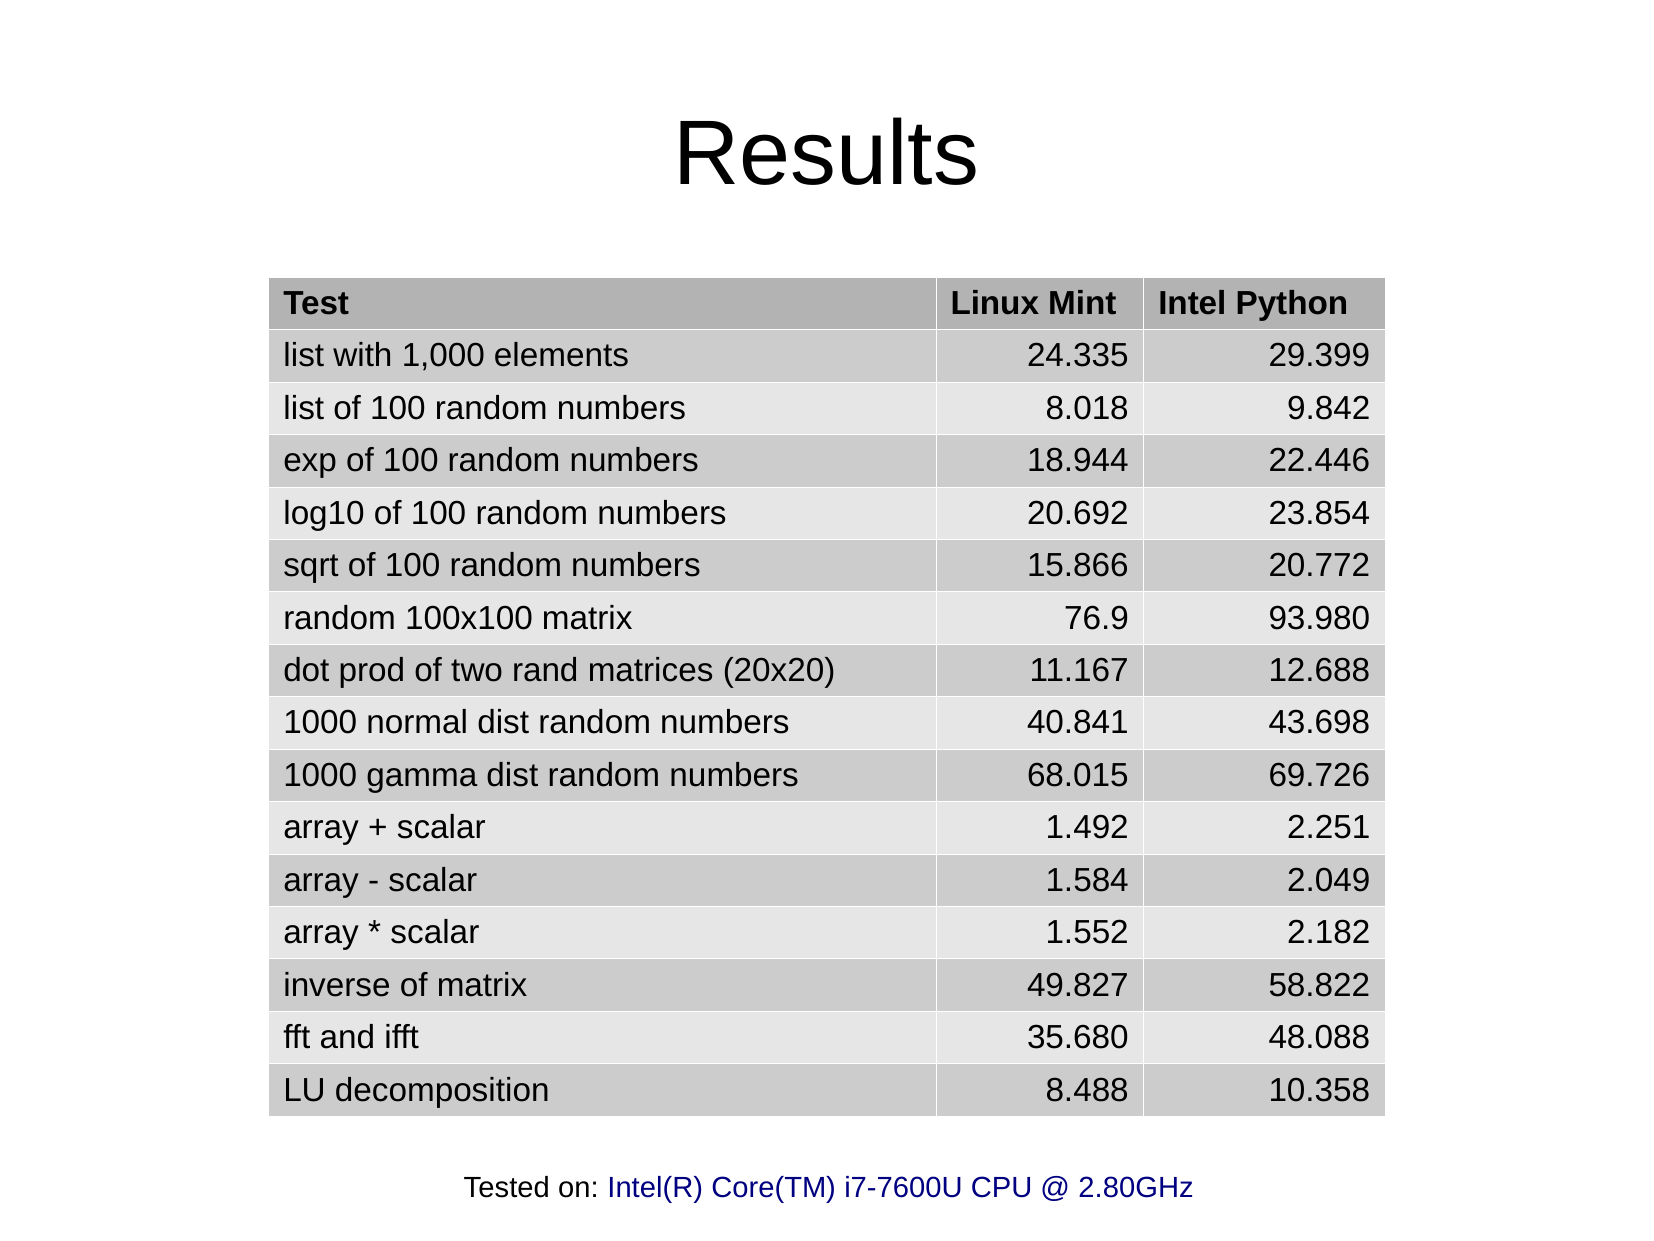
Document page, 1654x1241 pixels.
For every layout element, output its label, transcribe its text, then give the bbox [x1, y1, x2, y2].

table_cell 2.049 [1144, 855, 1385, 906]
table_cell 68.015 [937, 750, 1143, 801]
table_cell 49.827 [937, 959, 1143, 1011]
table_cell 29.399 [1144, 330, 1385, 382]
table_cell 93.980 [1144, 592, 1385, 644]
table_cell 76.9 [937, 592, 1143, 644]
table_cell array - scalar [269, 855, 936, 906]
table_cell 12.688 [1144, 645, 1385, 696]
table_cell 2.251 [1144, 802, 1385, 854]
table_header Test [269, 278, 936, 329]
table_cell 1000 normal dist random numbers [269, 697, 936, 749]
table_header Linux Mint [937, 278, 1143, 329]
text_box Tested on: Intel(R) Core(TM) i7-7600U CPU @ 2.80GHz [448, 1163, 1205, 1211]
table_cell 22.446 [1144, 435, 1385, 487]
table_cell 35.680 [937, 1012, 1143, 1063]
table_cell list with 1,000 elements [269, 330, 936, 382]
table_cell random 100x100 matrix [269, 592, 936, 644]
table_cell 69.726 [1144, 750, 1385, 801]
table_cell 1.552 [937, 907, 1143, 958]
table_cell 11.167 [937, 645, 1143, 696]
title Results [82, 49, 1571, 257]
table_cell 58.822 [1144, 959, 1385, 1011]
table_cell list of 100 random numbers [269, 383, 936, 434]
table_cell log10 of 100 random numbers [269, 488, 936, 539]
table_cell 20.772 [1144, 540, 1385, 591]
table_cell 48.088 [1144, 1012, 1385, 1063]
table_cell 20.692 [937, 488, 1143, 539]
table_cell 24.335 [937, 330, 1143, 382]
table_cell 18.944 [937, 435, 1143, 487]
table_header Intel Python [1144, 278, 1385, 329]
table_cell exp of 100 random numbers [269, 435, 936, 487]
table_cell dot prod of two rand matrices (20x20) [269, 645, 936, 696]
table_cell 2.182 [1144, 907, 1385, 958]
table_cell 1.584 [937, 855, 1143, 906]
table_cell inverse of matrix [269, 959, 936, 1011]
table_cell array * scalar [269, 907, 936, 958]
table_cell 9.842 [1144, 383, 1385, 434]
table_cell LU decomposition [269, 1064, 936, 1116]
table_cell array + scalar [269, 802, 936, 854]
table_cell 8.018 [937, 383, 1143, 434]
table_cell 8.488 [937, 1064, 1143, 1116]
table_cell 1.492 [937, 802, 1143, 854]
table_cell 23.854 [1144, 488, 1385, 539]
table_cell 43.698 [1144, 697, 1385, 749]
table_cell 15.866 [937, 540, 1143, 591]
table_cell sqrt of 100 random numbers [269, 540, 936, 591]
table_cell 40.841 [937, 697, 1143, 749]
table_cell fft and ifft [269, 1012, 936, 1063]
table_cell 10.358 [1144, 1064, 1385, 1116]
table_cell 1000 gamma dist random numbers [269, 750, 936, 801]
